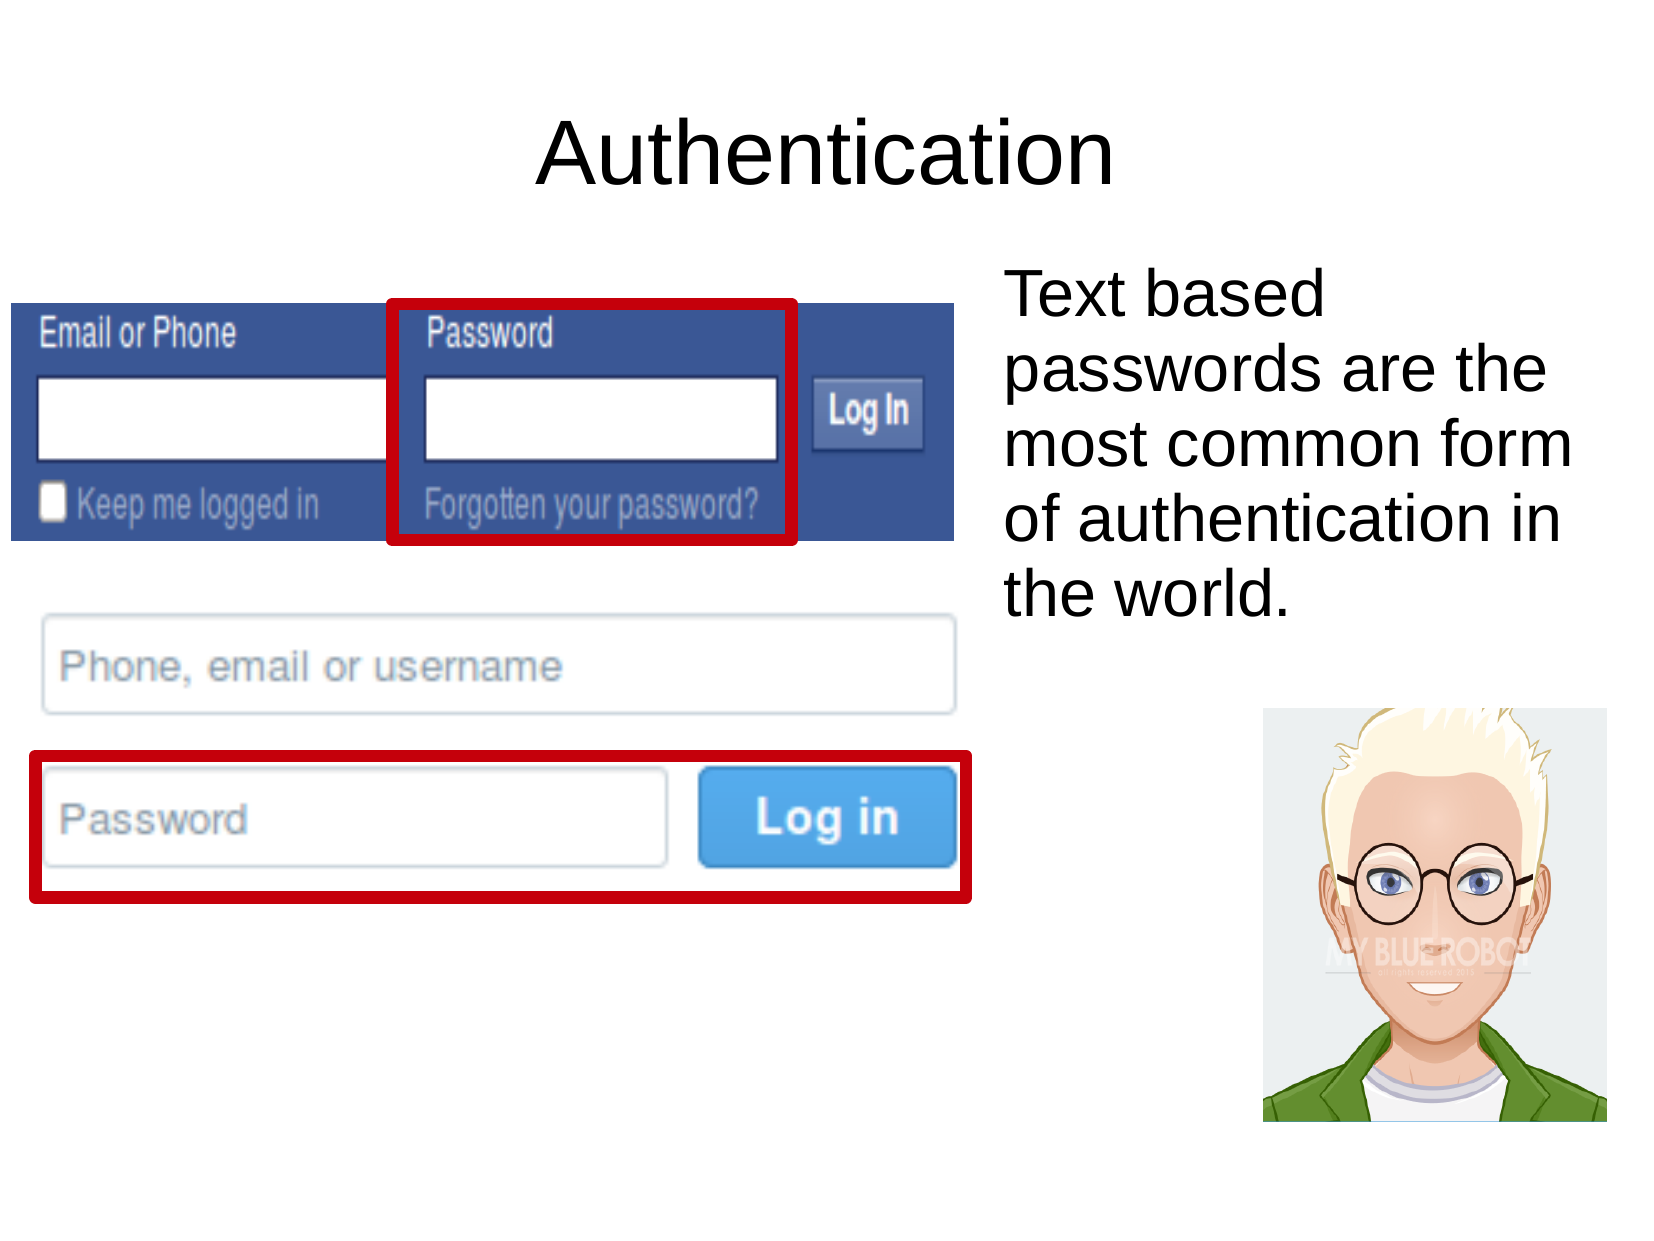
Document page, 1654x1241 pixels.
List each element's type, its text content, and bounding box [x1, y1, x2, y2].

list Text based passwords are the most common form of authentication in the world. [933, 256, 1619, 976]
picture [1263, 708, 1607, 1123]
picture [792, 303, 954, 541]
title Authentication [82, 49, 1571, 257]
text_box [35, 755, 966, 898]
text_box [392, 303, 792, 541]
picture [11, 303, 392, 541]
picture [16, 587, 978, 883]
